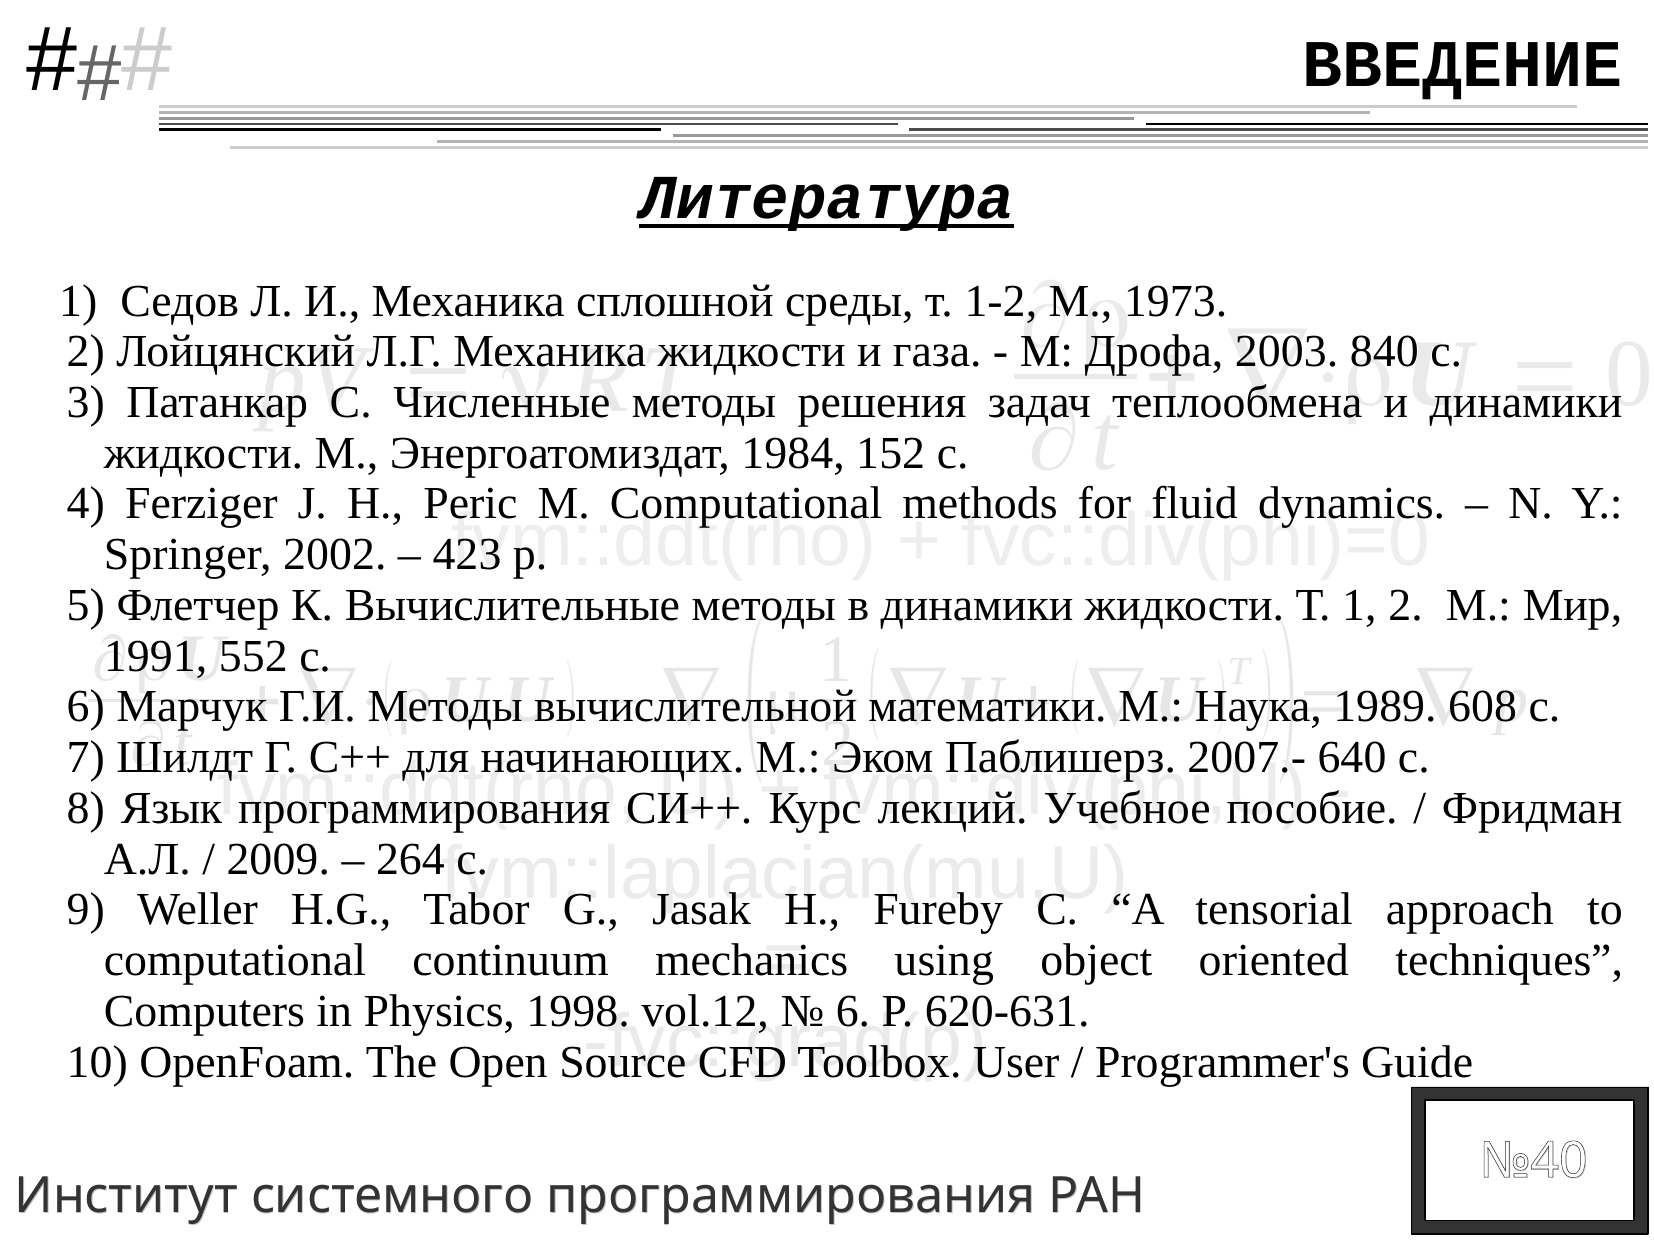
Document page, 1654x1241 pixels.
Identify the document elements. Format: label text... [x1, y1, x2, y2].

title Литература [0, 147, 1654, 257]
list 1) Седов Л. И., Механика сплошной среды, т. 1-2, М., 1973. 2) Лойцянский Л.Г. Механика жидкости и газа. - М: Дрофа, 2003. 840 с. 3) Патанкар С. Численные методы решения задач теплообмена и динамики жидкости. М., Энергоатомиздат, 1984, 152 с. 4) Ferziger J. H., Peric M. Computational methods for fluid dynamics. – N. Y.: Springer, 2002. – 423 p. 5) Флетчер К. Вычислительные методы в динамики жидкости. Т. 1, 2. М.: Мир, 1991, 552 с. 6) Марчук Г.И. Методы вычислительной математики. М.: Наука, 1989. 608 с. 7) Шилдт Г. C++ для начинающих. М.: Эком Паблишерз. 2007.- 640 с. 8) Язык программирования СИ++. Курс лекций. Учебное пособие. / Фридман А.Л. / 2009. – 264 с. 9) Weller H.G., Tabor G., Jasak H., Fureby C. “A tensorial approach to computational continuum mechanics using object oriented techniques”, Computers in Physics, 1998. vol.12, № 6. P. 620-631. 10) OpenFoam. The Open Source CFD Toolbox. User / Programmer's Guide [29, 244, 1625, 1093]
